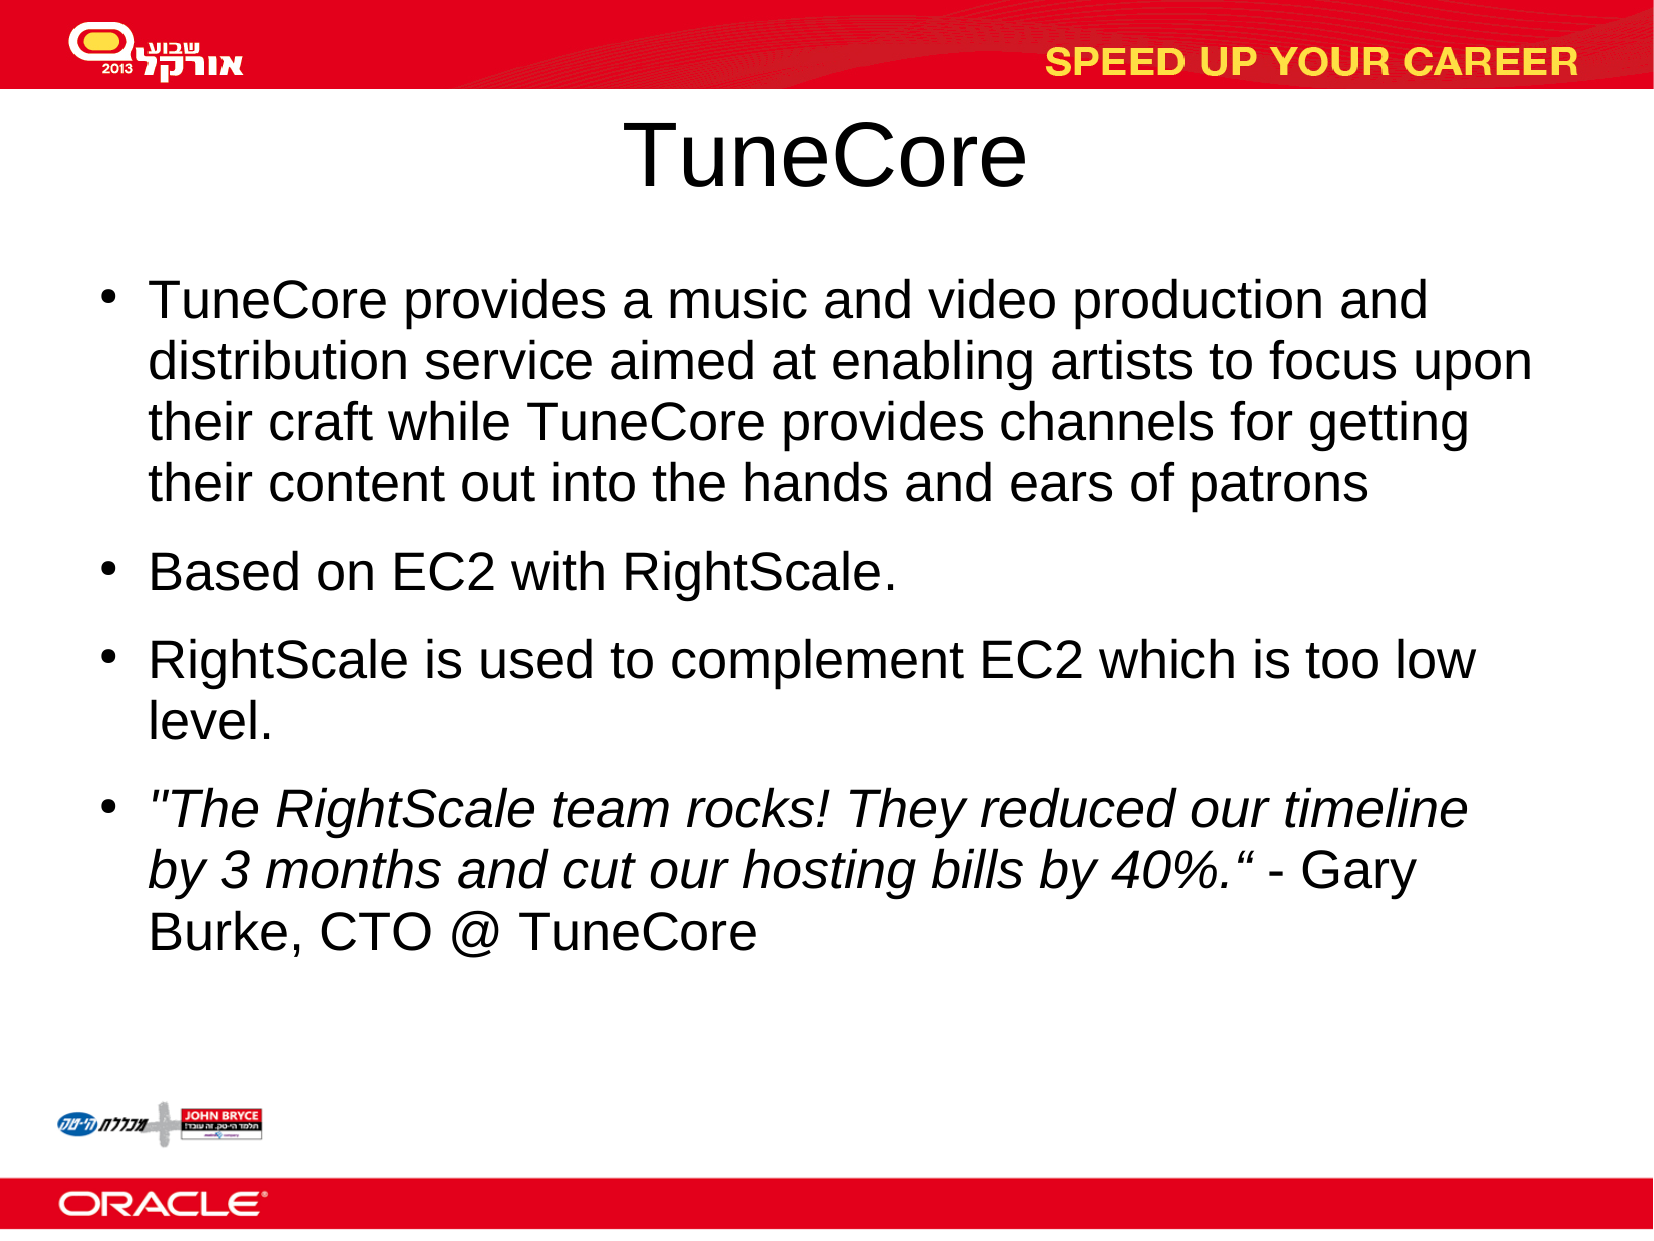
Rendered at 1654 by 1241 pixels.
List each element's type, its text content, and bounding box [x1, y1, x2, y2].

list TuneCore provides a music and video production and distribution service aimed at enabling artists to focus upon their craft while TuneCore provides channels for getting their content out into the hands and ears of patrons Based on EC2 with RightScale. RightScale is used to complement EC2 which is too low level. "The RightScale team rocks! They reduced our timeline by 3 months and cut our hosting bills by 40%.“ - Gary Burke, CTO @ TuneCore [82, 265, 1538, 985]
picture [0, 0, 1654, 89]
title TuneCore [82, 49, 1571, 257]
picture [0, 1087, 1653, 1240]
